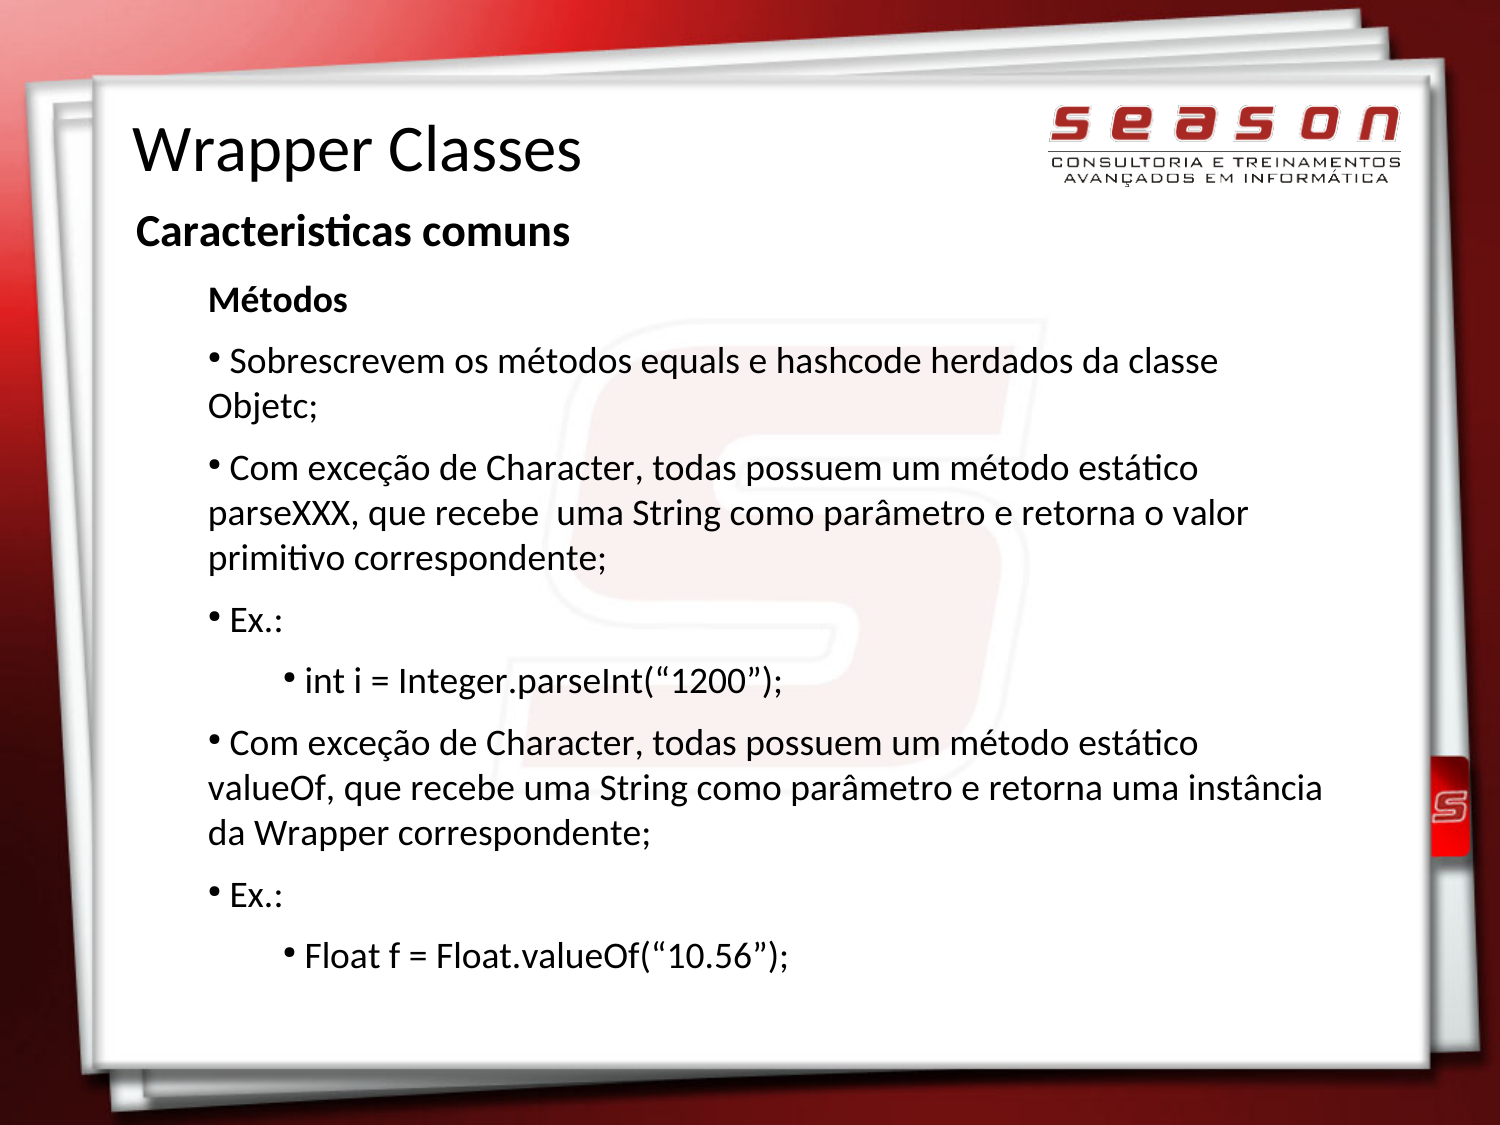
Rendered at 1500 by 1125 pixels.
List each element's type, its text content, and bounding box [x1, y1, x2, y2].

picture [0, 0, 1500, 1125]
title Wrapper Classes [118, 33, 1394, 257]
text_box Caracteristicas comuns [119, 200, 1240, 256]
text_box Métodos Sobrescrevem os métodos equals e hashcode herdados da classe Objetc; Com exceção de Character, todas possuem um método estático parseXXX, que recebe uma String como parâmetro e retorna o valor primitivo correspondente; Ex.: int i = Integer.parseInt(“1200”); Com exceção de Character, todas possuem um método estático valueOf, que recebe uma String como parâmetro e retorna uma instância da Wrapper correspondente; Ex.: Float f = Float.valueOf(“10.56”); [207, 274, 1328, 977]
